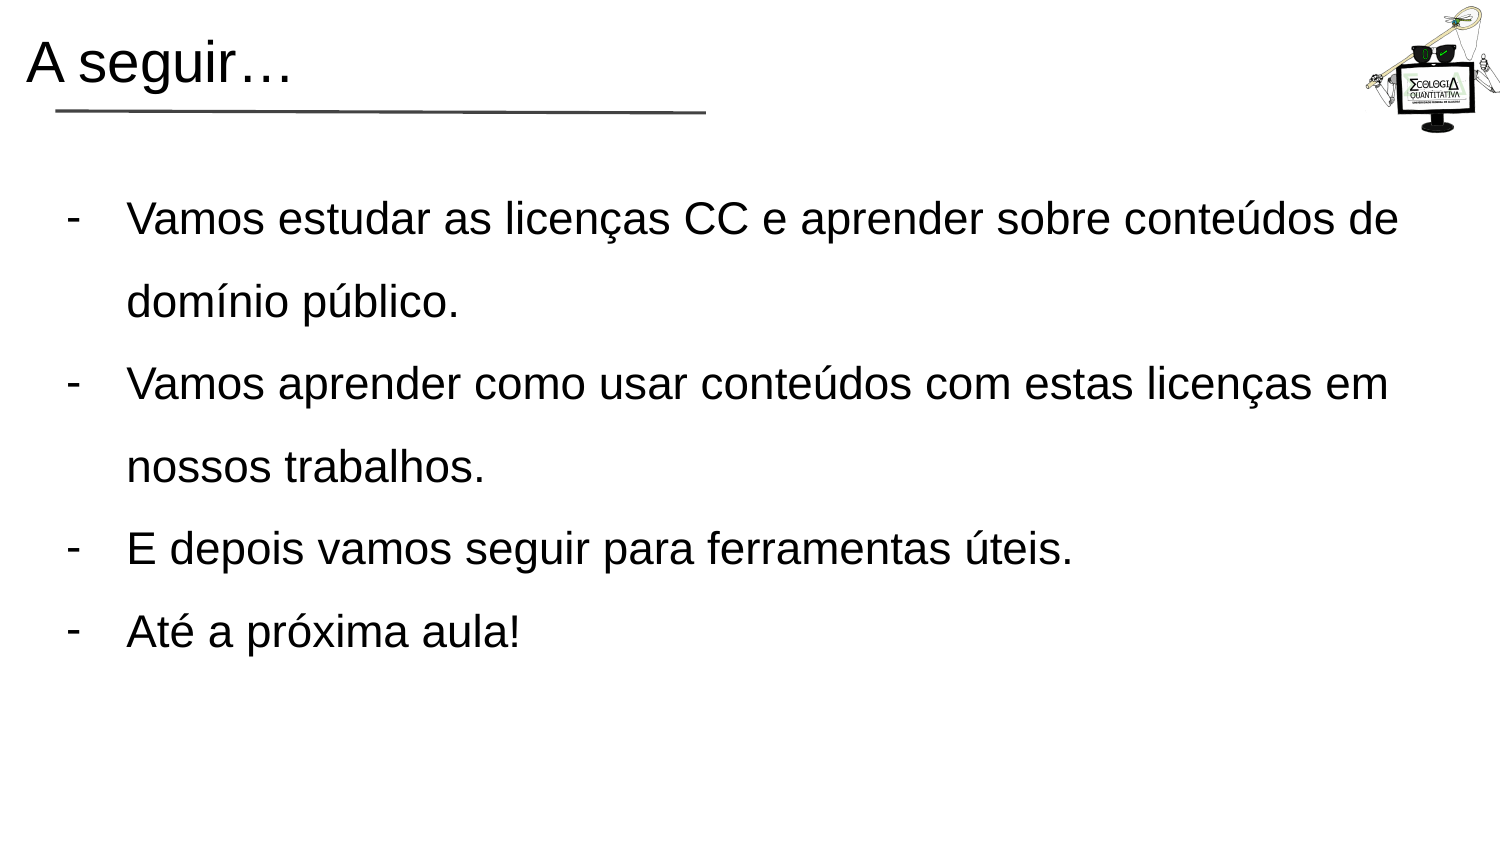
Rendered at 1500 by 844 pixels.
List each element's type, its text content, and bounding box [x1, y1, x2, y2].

text_box A seguir… [11, 9, 1210, 117]
text_box Vamos estudar as licenças CC e aprender sobre conteúdos de domínio público. Vamos aprender como usar conteúdos com estas licenças em nossos trabalhos. E depois vamos seguir para ferramentas úteis. Até a próxima aula! [36, 146, 1417, 822]
picture [1365, 3, 1500, 135]
